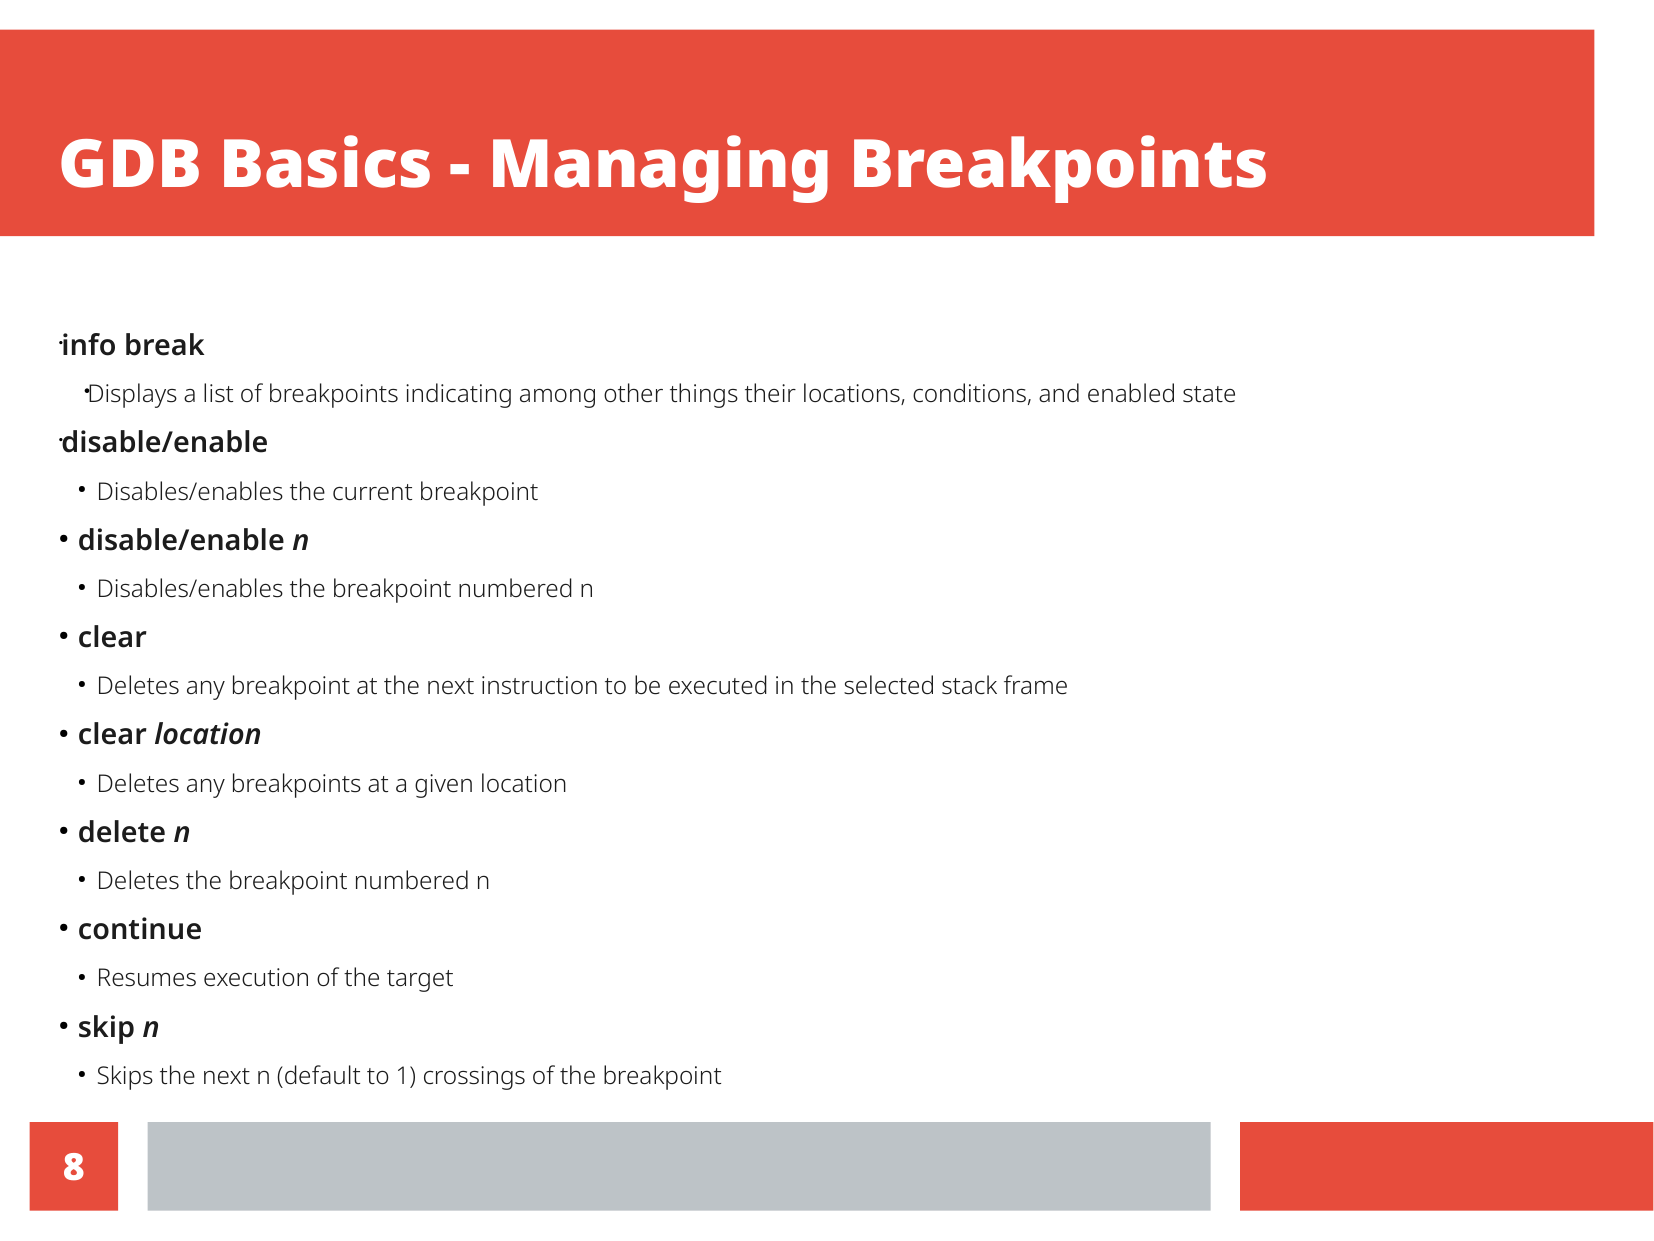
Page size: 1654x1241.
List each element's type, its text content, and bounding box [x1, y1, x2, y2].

title GDB Basics - Managing Breakpoints [59, 59, 1595, 207]
list info break Displays a list of breakpoints indicating among other things their locations, conditions, and enabled state disable/enable Disables/enables the current breakpoint disable/enable n Disables/enables the breakpoint numbered n clear Deletes any breakpoint at the next instruction to be executed in the selected stack frame clear location Deletes any breakpoints at a given location delete n Deletes the breakpoint numbered n continue Resumes execution of the target skip n Skips the next n (default to 1) crossings of the breakpoint [59, 324, 1565, 1093]
